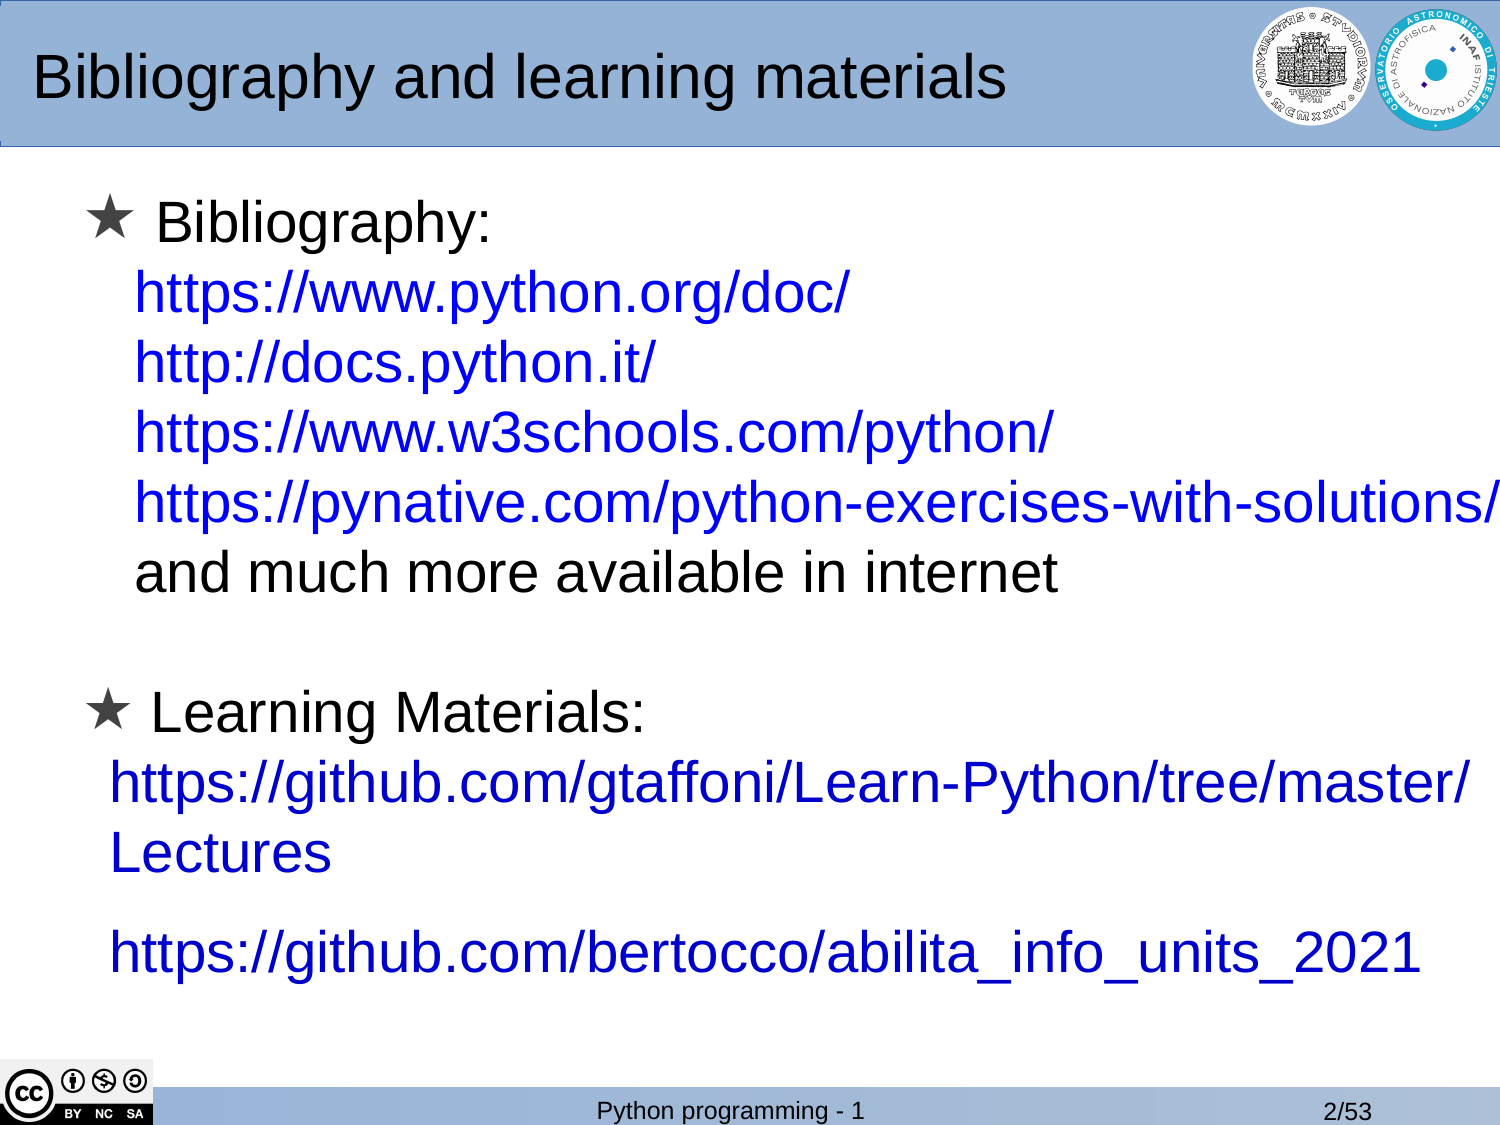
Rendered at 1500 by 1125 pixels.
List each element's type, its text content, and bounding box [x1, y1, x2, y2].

picture [1253, 0, 1500, 156]
text_box Bibliography and learning materials [0, 5, 1253, 141]
list Bibliography: https://www.python.org/doc/ http://docs.python.it/ https://www.w3schools.com/python/ https://pynative.com/python-exercises-with-solutions/ and much more available in internet Learning Materials: https://github.com/gtaffoni/Learn-Python/tree/master/Lectures https://github.com/bertocco/abilita_info_units_2021 [23, 171, 1500, 1001]
picture [0, 1059, 153, 1125]
